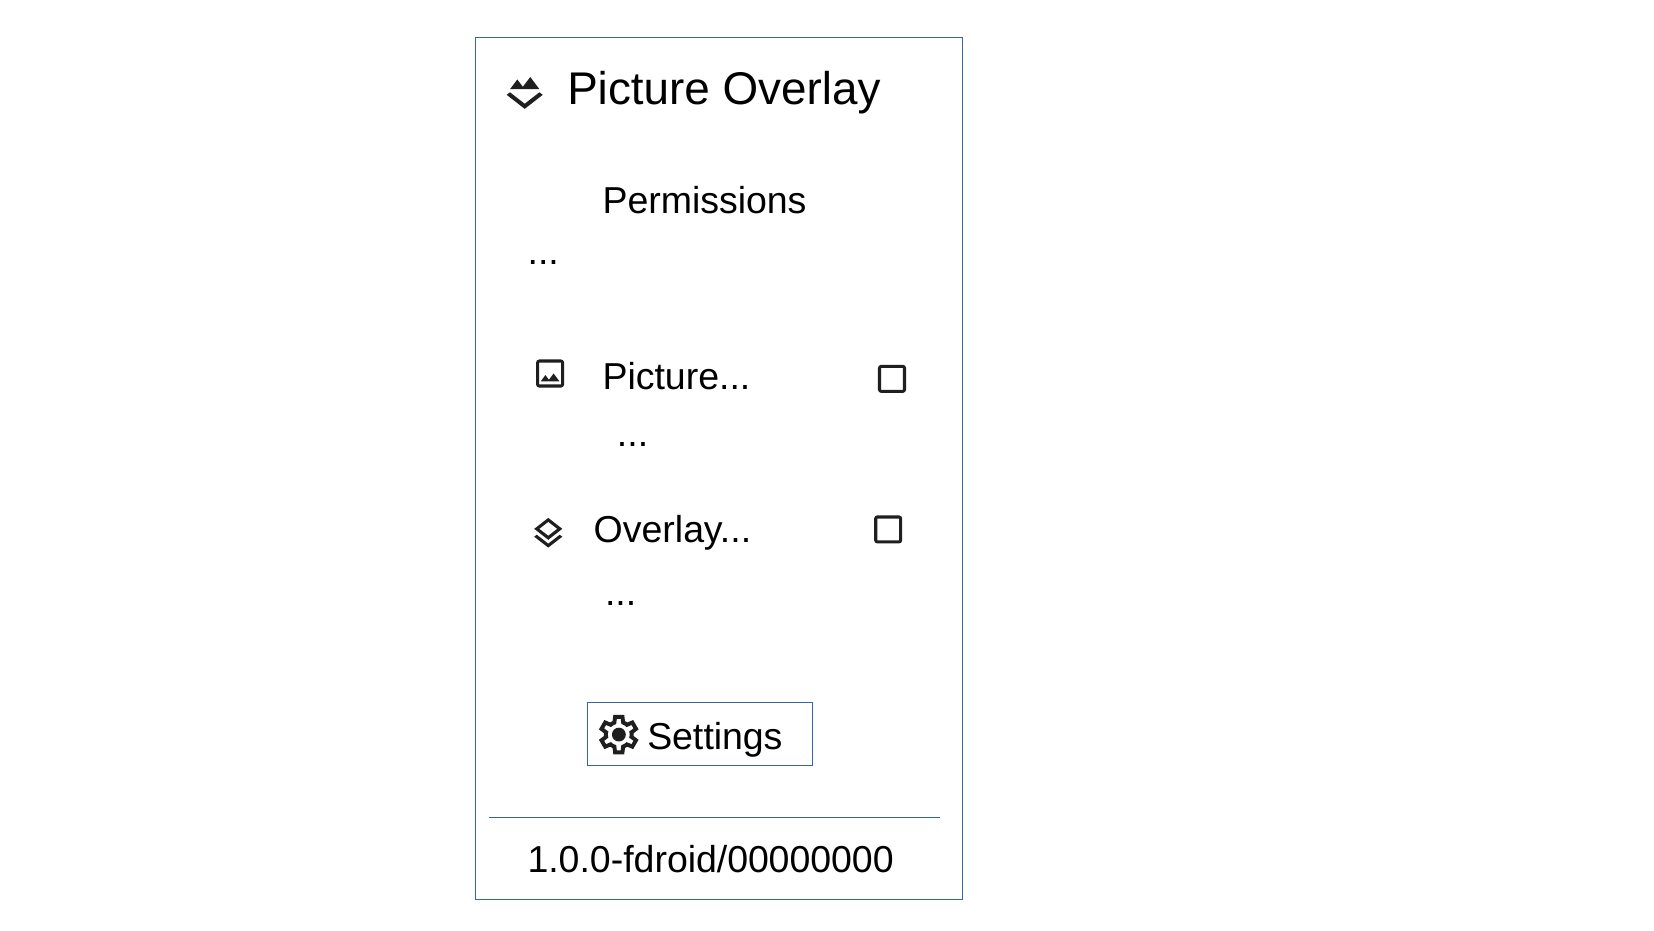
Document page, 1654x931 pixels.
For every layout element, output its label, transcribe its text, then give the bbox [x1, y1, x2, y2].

text_box ... [590, 564, 652, 622]
text_box Overlay... [579, 501, 767, 558]
text_box Settings [632, 708, 798, 766]
text_box ... [512, 223, 574, 281]
text_box Permissions [587, 171, 822, 229]
picture [530, 354, 570, 394]
picture [872, 359, 912, 399]
picture [505, 75, 545, 114]
text_box 1.0.0-fdroid/00000000 [512, 830, 910, 888]
text_box Picture... [587, 348, 766, 405]
text_box Picture Overlay [552, 55, 901, 122]
picture [528, 514, 568, 553]
text_box ... [602, 404, 663, 462]
picture [868, 509, 908, 549]
picture [594, 709, 644, 760]
text_box [475, 37, 963, 900]
